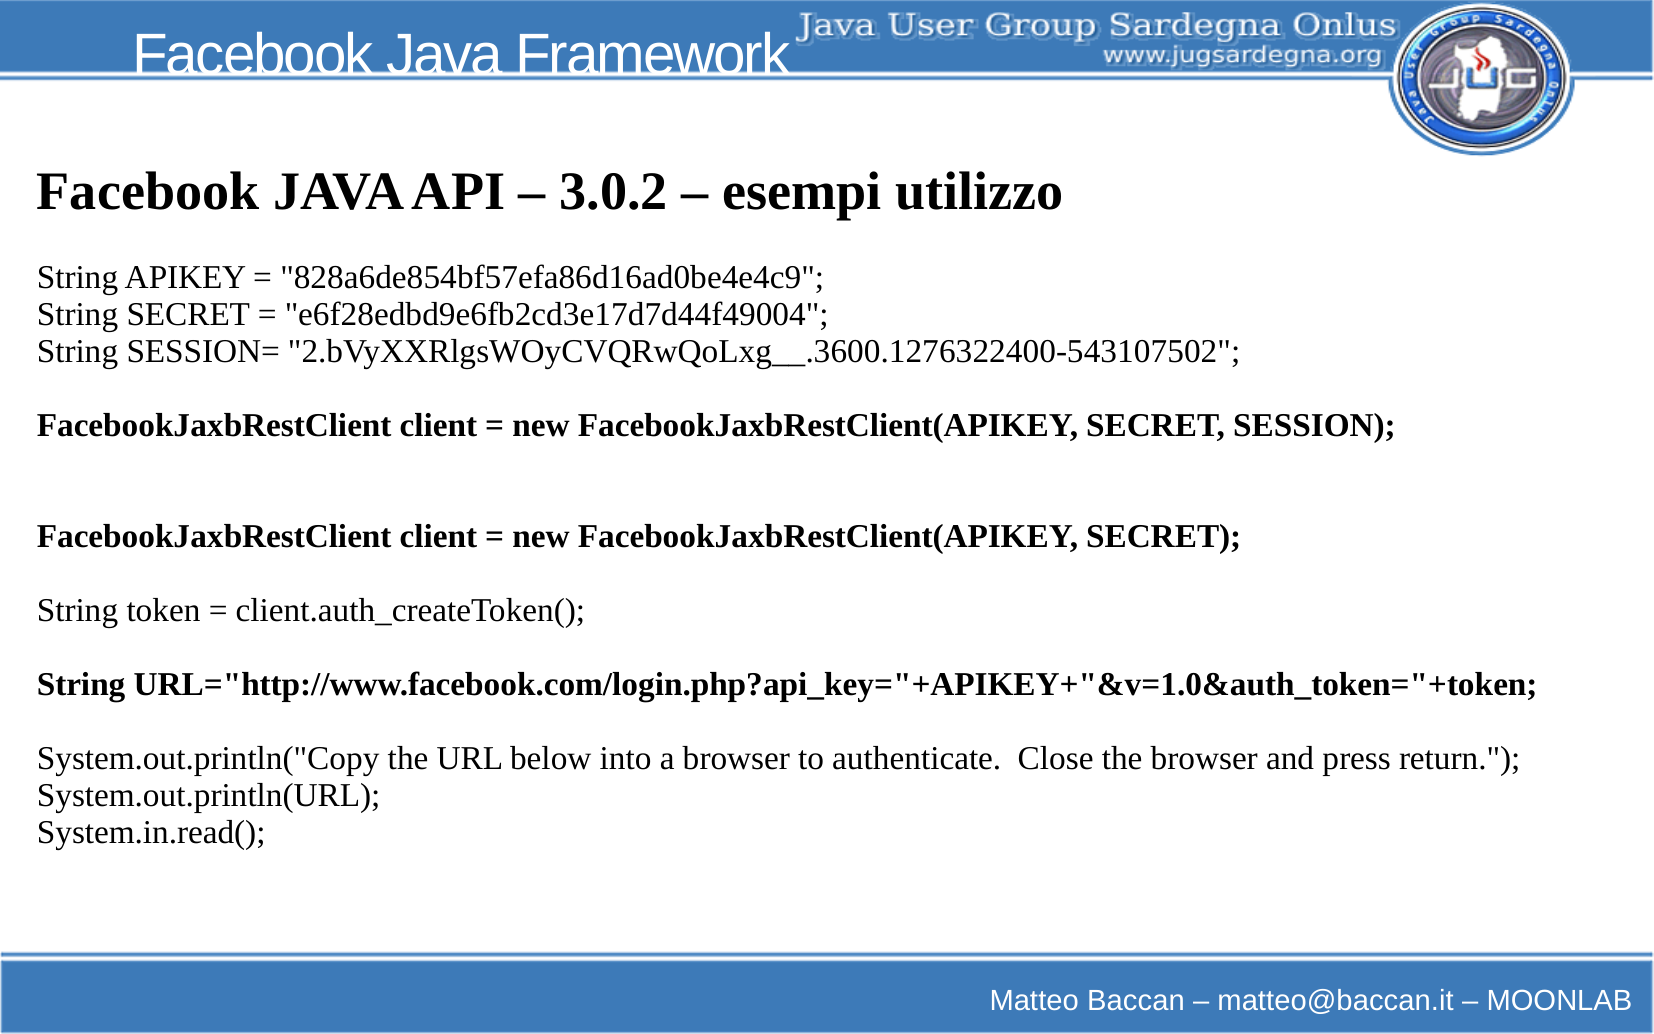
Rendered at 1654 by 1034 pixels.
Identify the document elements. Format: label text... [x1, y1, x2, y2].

text_box Facebook JAVA API – 3.0.2 – esempi utilizzo String APIKEY = "828a6de854bf57efa86d16ad0be4e4c9"; String SECRET = "e6f28edbd9e6fb2cd3e17d7d44f49004"; String SESSION= "2.bVyXXRlgsWOyCVQRwQoLxg__.3600.1276322400-543107502"; FacebookJaxbRestClient client = new FacebookJaxbRestClient(APIKEY, SECRET, SESSION); FacebookJaxbRestClient client = new FacebookJaxbRestClient(APIKEY, SECRET); String token = client.auth_createToken(); String URL="http://www.facebook.com/login.php?api_key="+APIKEY+"&v=1.0&auth_token="+token; System.out.println("Copy the URL below into a browser to authenticate. Close the browser and press return."); System.out.println(URL); System.in.read(); [22, 154, 1654, 906]
title Facebook Java Framework [132, 5, 1609, 103]
picture [0, 0, 1654, 1034]
